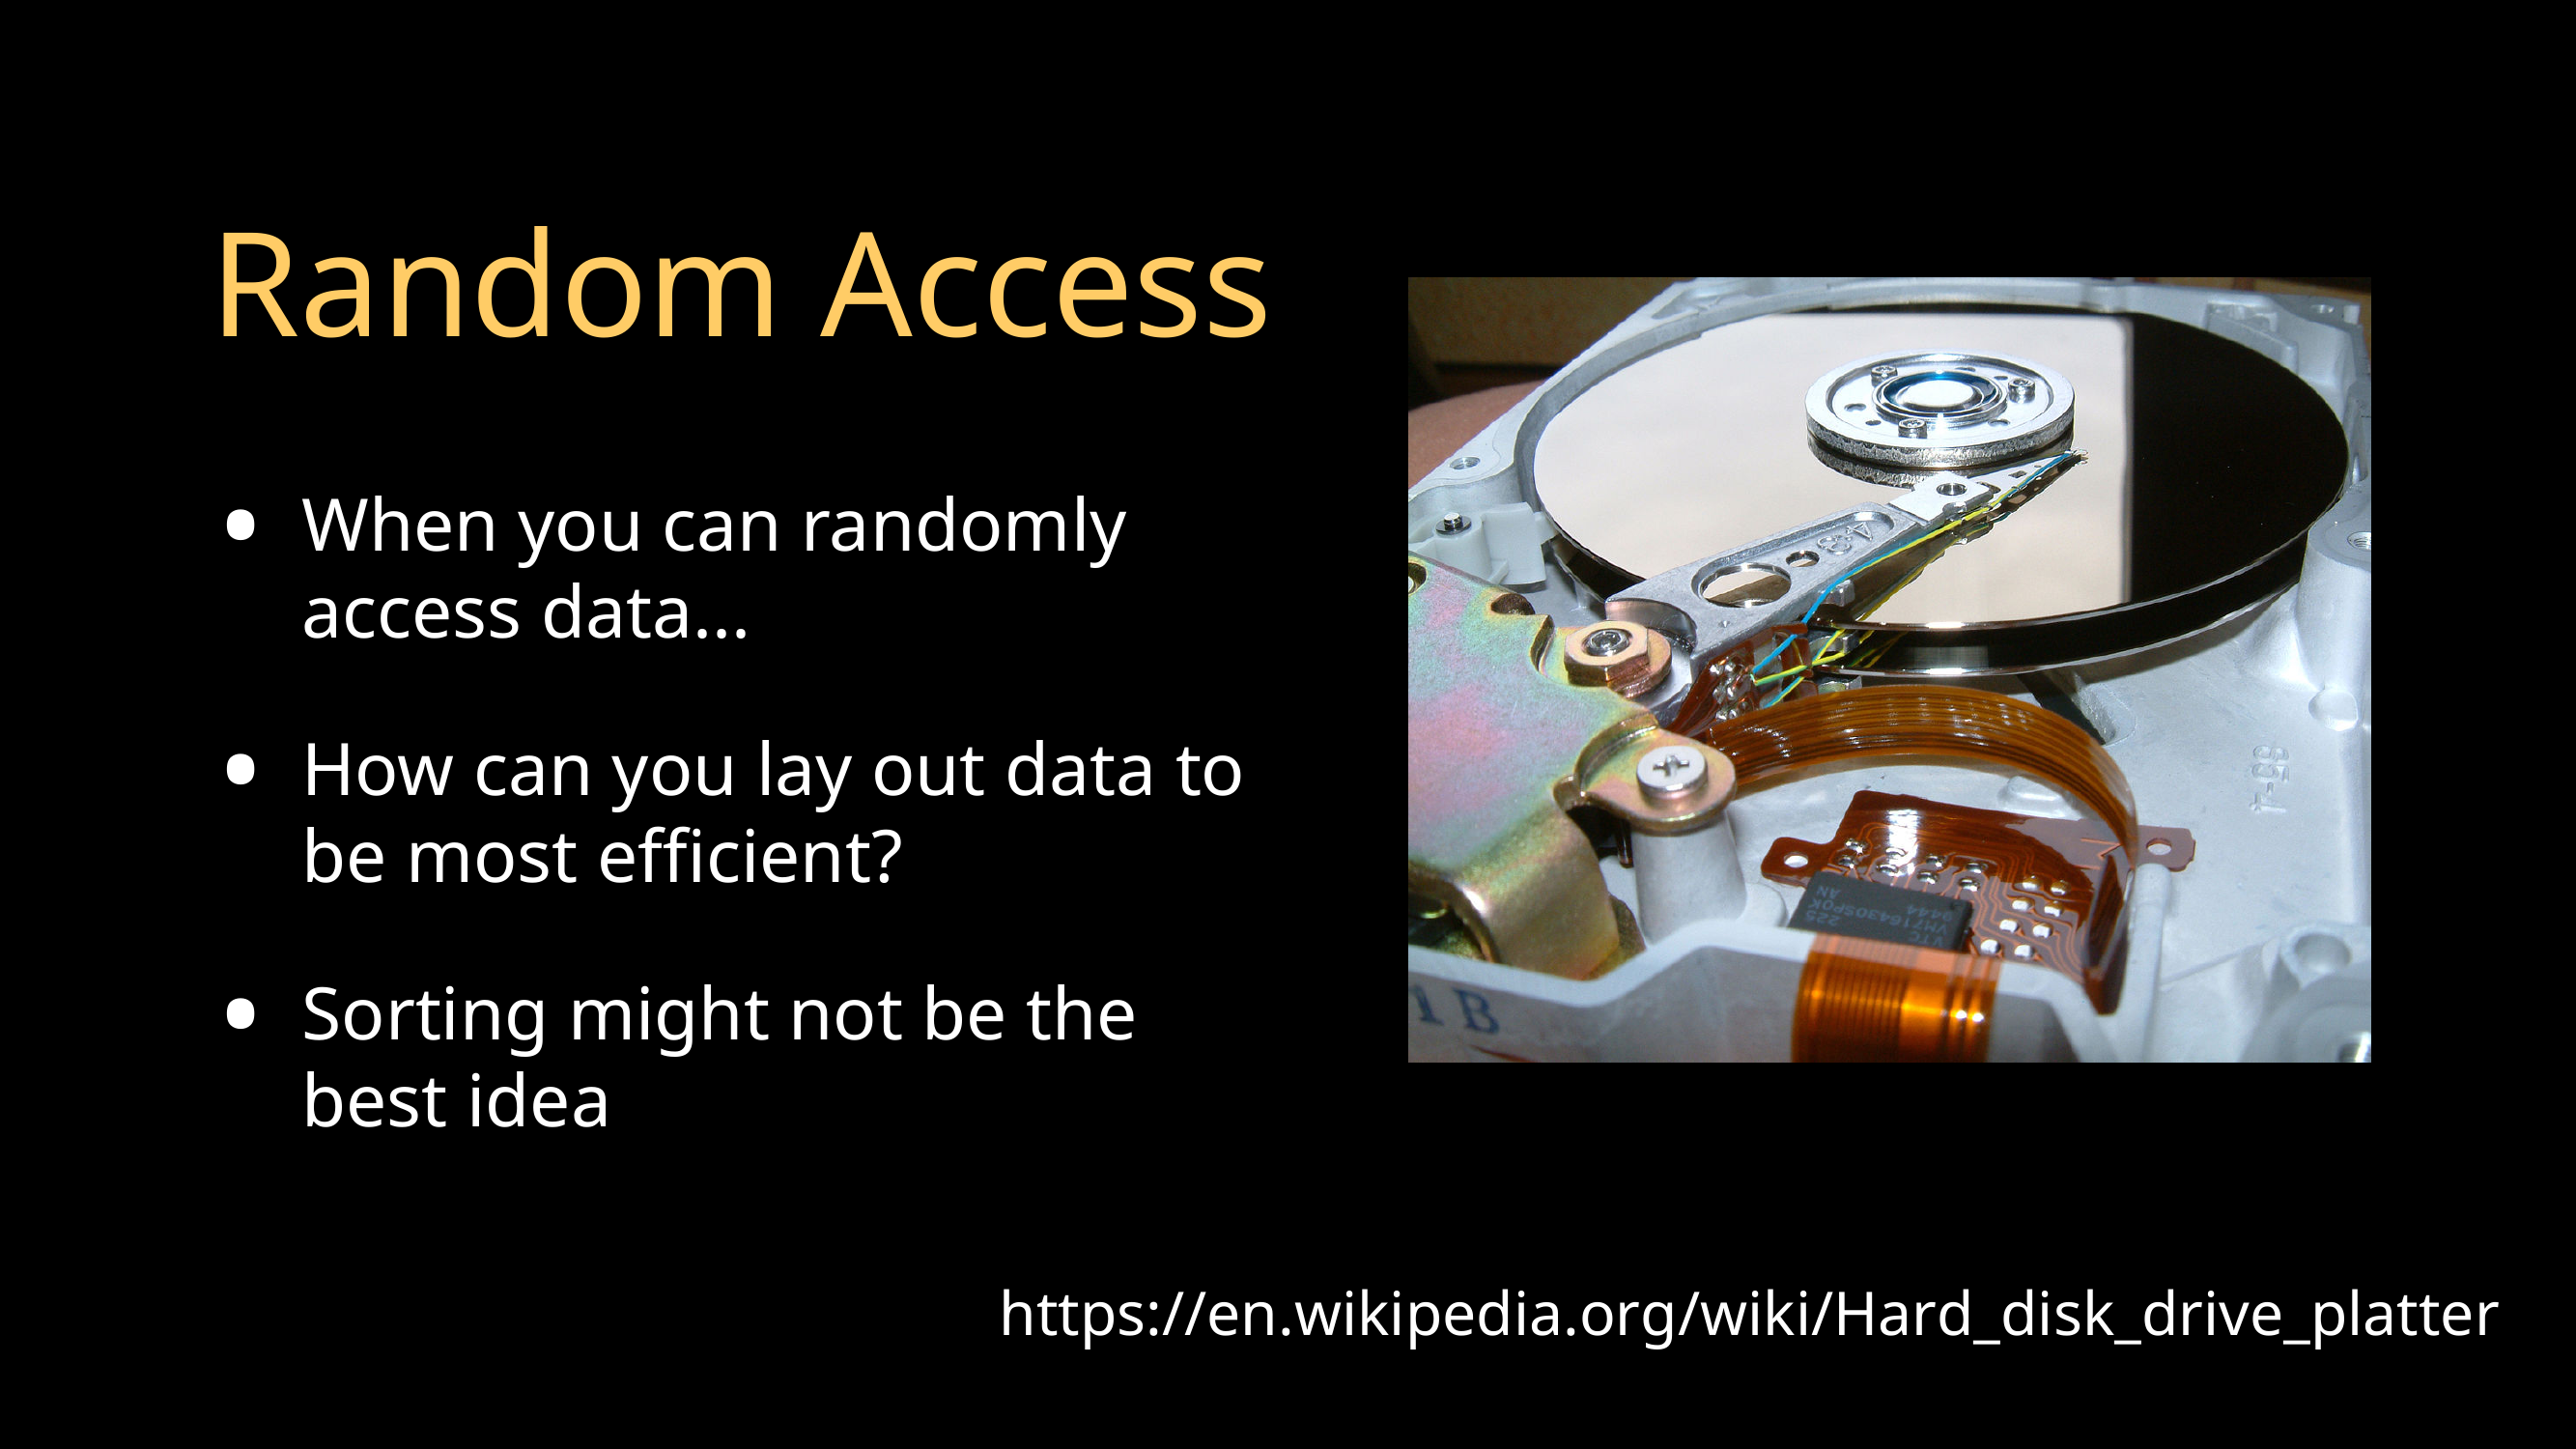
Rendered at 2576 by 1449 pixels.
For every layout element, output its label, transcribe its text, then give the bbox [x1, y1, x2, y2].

title Random Access [177, 96, 1307, 462]
text_box https://en.wikipedia.org/wiki/Hard_disk_drive_platter [889, 1267, 2576, 1355]
picture [1408, 277, 2371, 1064]
list When you can randomly access data... How can you lay out data to be most efficient? Sorting might not be the best idea [183, 412, 1301, 1208]
